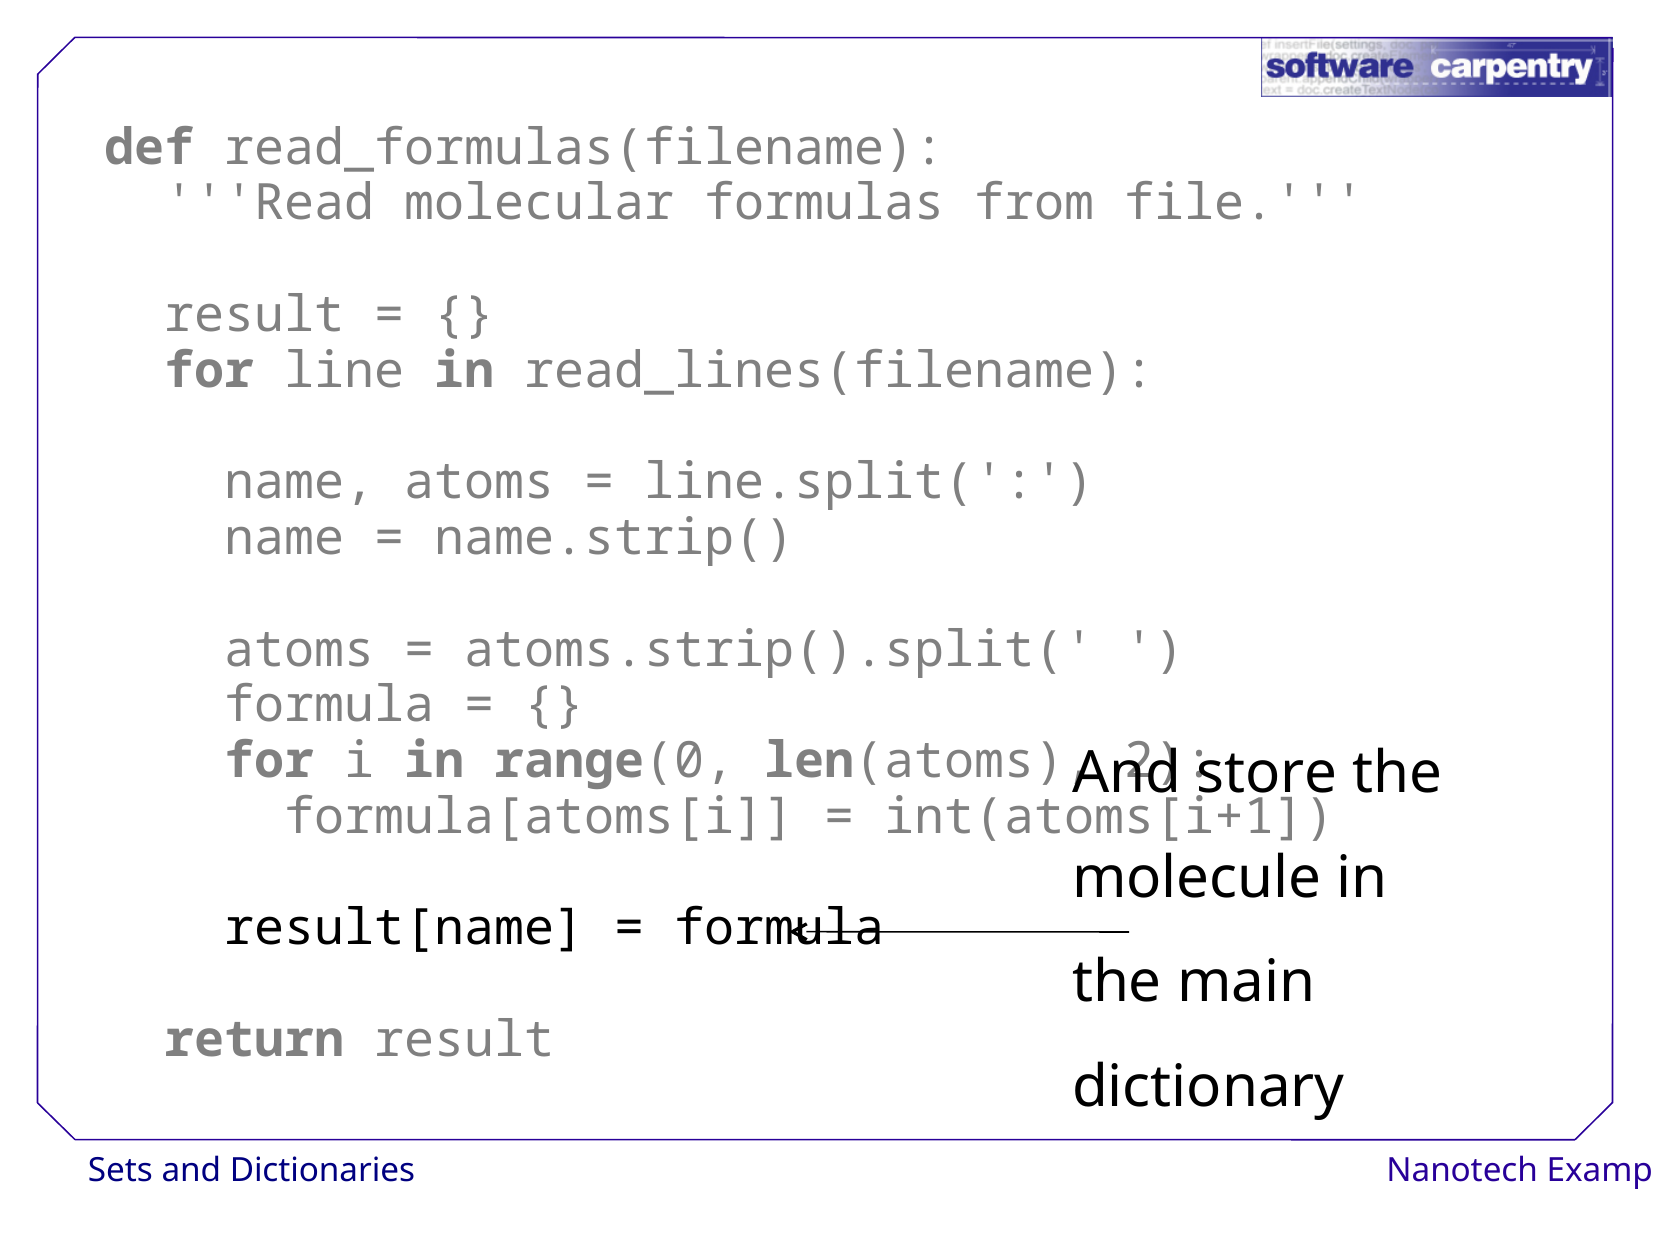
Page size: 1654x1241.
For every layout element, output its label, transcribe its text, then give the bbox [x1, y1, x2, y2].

text_box def read_formulas(filename): '''Read molecular formulas from file.''' result = {} for line in read_lines(filename): name, atoms = line.split(':') name = name.strip() atoms = atoms.strip().split(' ') formula = {} for i in range(0, len(atoms), 2): formula[atoms[i]] = int(atoms[i+1]) result[name] = formula return result [89, 112, 1177, 1093]
picture [1261, 39, 1613, 97]
text_box And store the molecule in the main dictionary [1057, 691, 1608, 1127]
